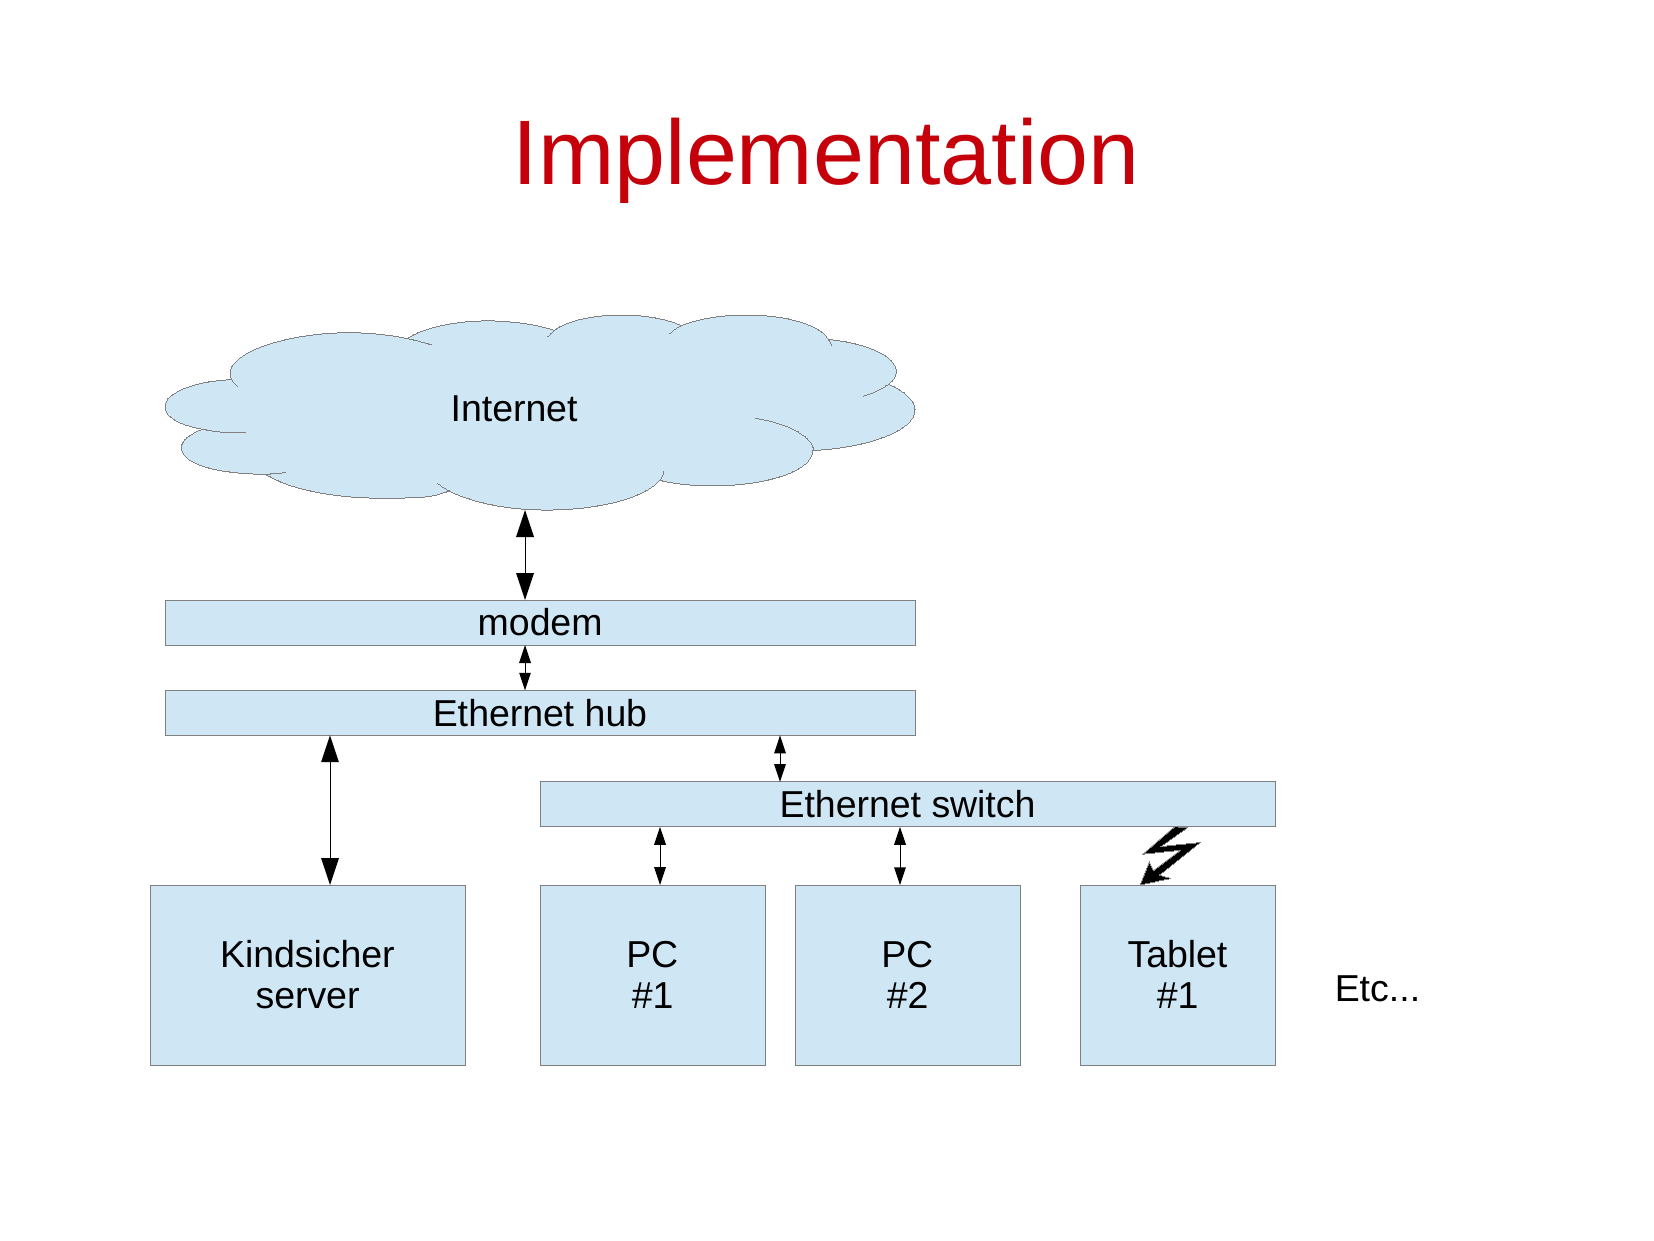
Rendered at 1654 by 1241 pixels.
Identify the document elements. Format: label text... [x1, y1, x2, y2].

title Implementation [82, 49, 1571, 257]
text_box [1140, 826, 1201, 886]
text_box Internet [165, 315, 916, 511]
text_box PC #1 [540, 885, 766, 1066]
text_box Ethernet switch [540, 781, 1276, 827]
text_box Ethernet hub [165, 690, 916, 736]
text_box Tablet #1 [1080, 885, 1276, 1066]
text_box Kindsicher server [150, 885, 466, 1066]
text_box PC #2 [795, 885, 1021, 1066]
text_box Etc... [1320, 960, 1436, 1017]
text_box modem [165, 600, 916, 646]
